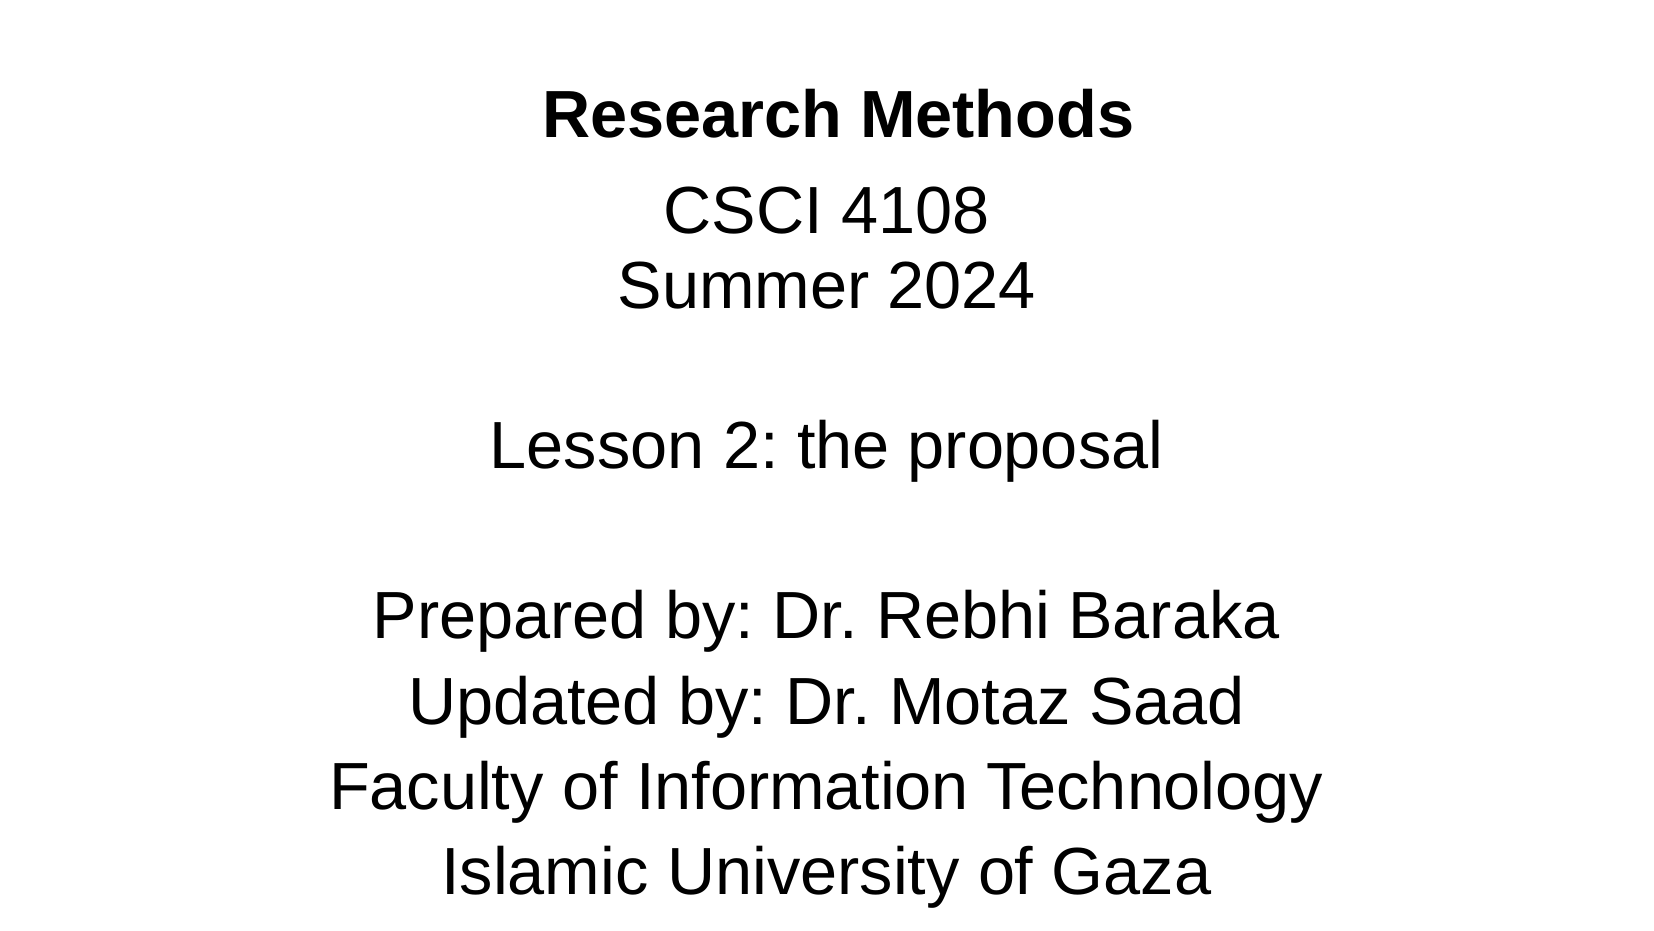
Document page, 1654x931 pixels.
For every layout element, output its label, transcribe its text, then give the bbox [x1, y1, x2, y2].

subtitle CSCI 4108 Summer 2024 Lesson 2: the proposal Prepared by: Dr. Rebhi Baraka Updated by: Dr. Motaz Saad Faculty of Information Technology Islamic University of Gaza [82, 23, 1571, 931]
